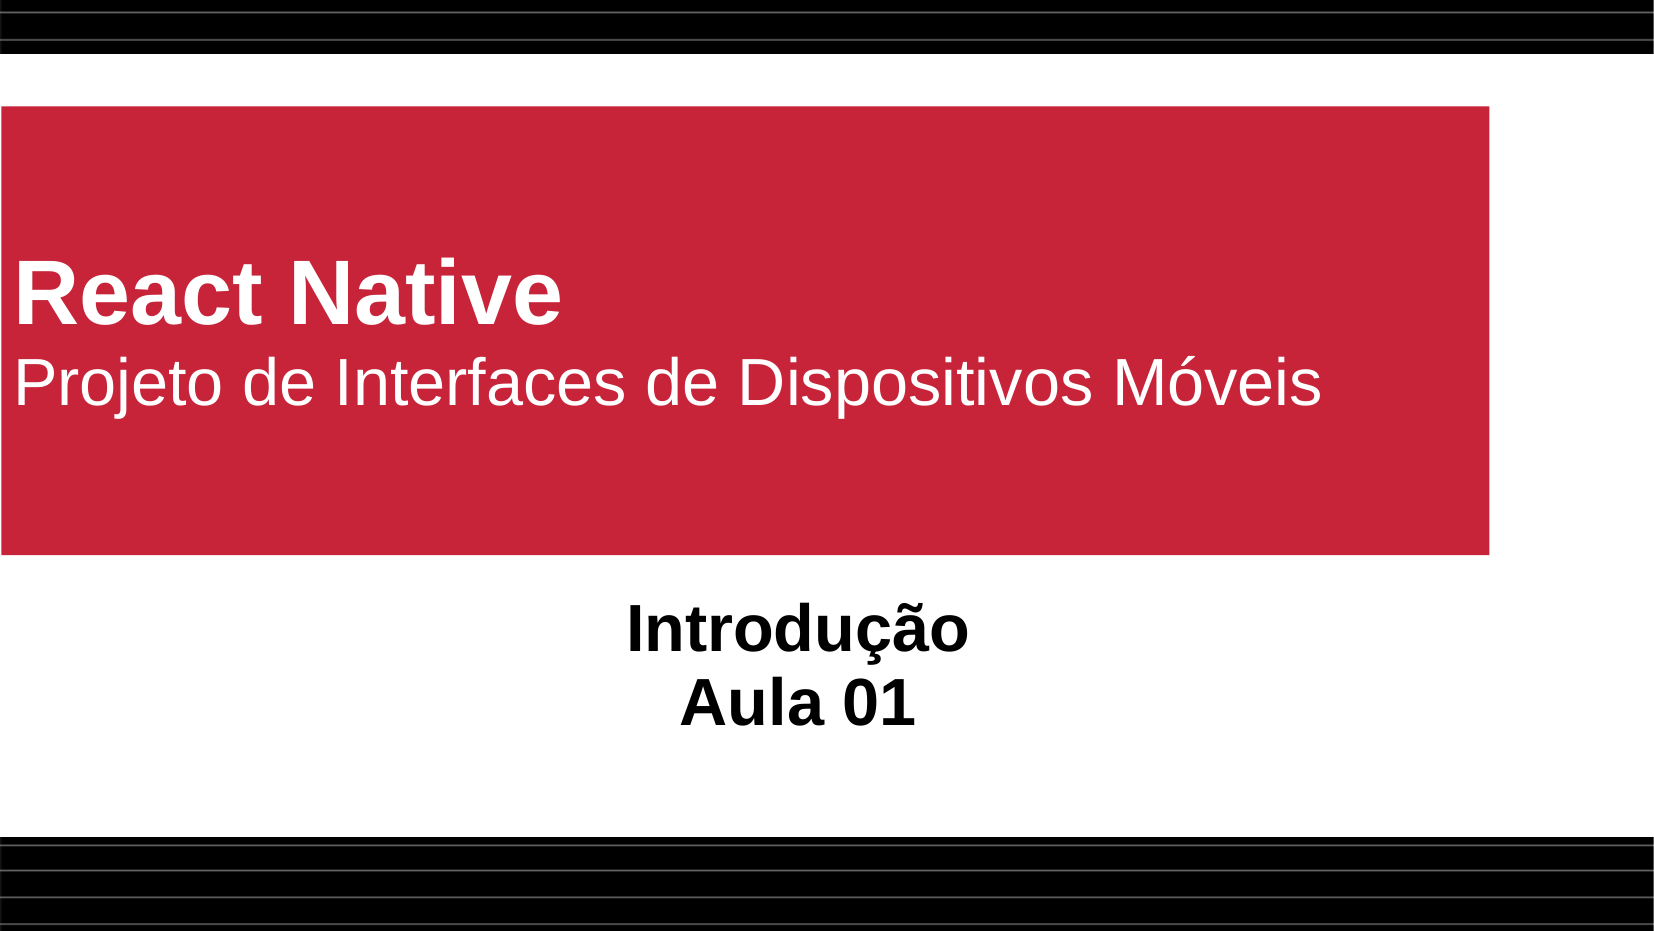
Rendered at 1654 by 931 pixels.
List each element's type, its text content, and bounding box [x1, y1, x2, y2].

title React Native Projeto de Interfaces de Dispositivos Móveis [1, 106, 1490, 556]
picture [0, 837, 1654, 931]
picture [0, 0, 1654, 54]
subtitle Introdução Aula 01 [625, 590, 1489, 804]
